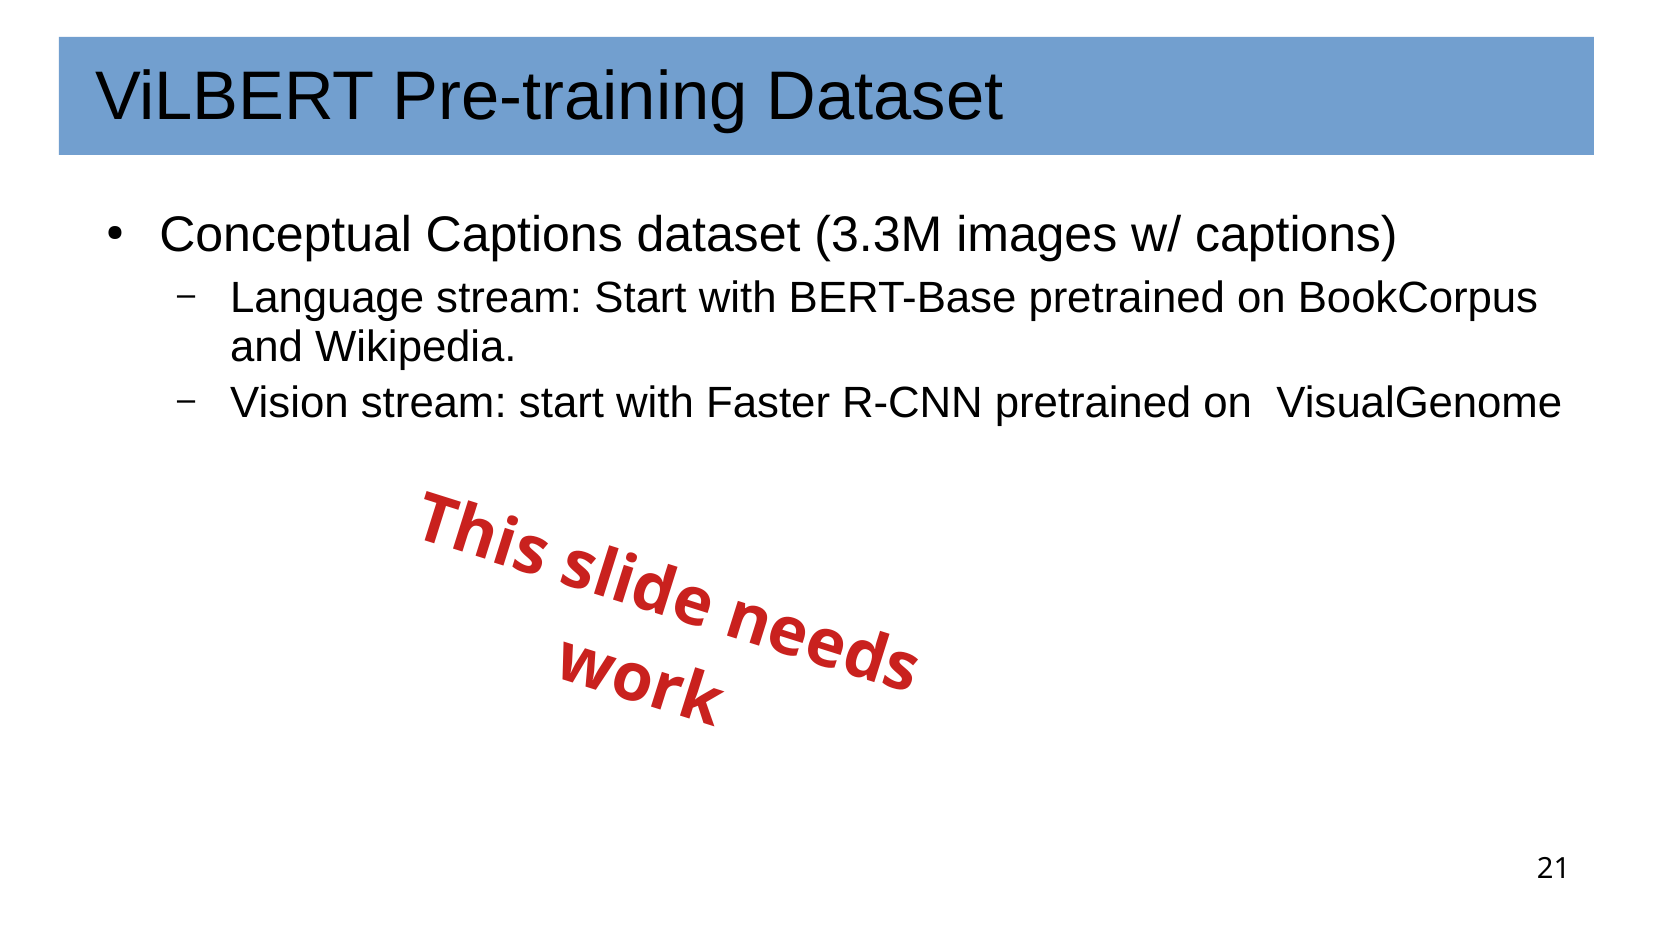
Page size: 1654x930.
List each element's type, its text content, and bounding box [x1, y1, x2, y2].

list Conceptual Captions dataset (3.3M images w/ captions) Language stream: Start with BERT-Base pretrained on BookCorpus and Wikipedia. Vision stream: start with Faster R-CNN pretrained on VisualGenome [88, 206, 1565, 768]
title ViLBERT Pre-training Dataset [58, 36, 1594, 155]
text_box This slide needs work [358, 445, 1105, 870]
